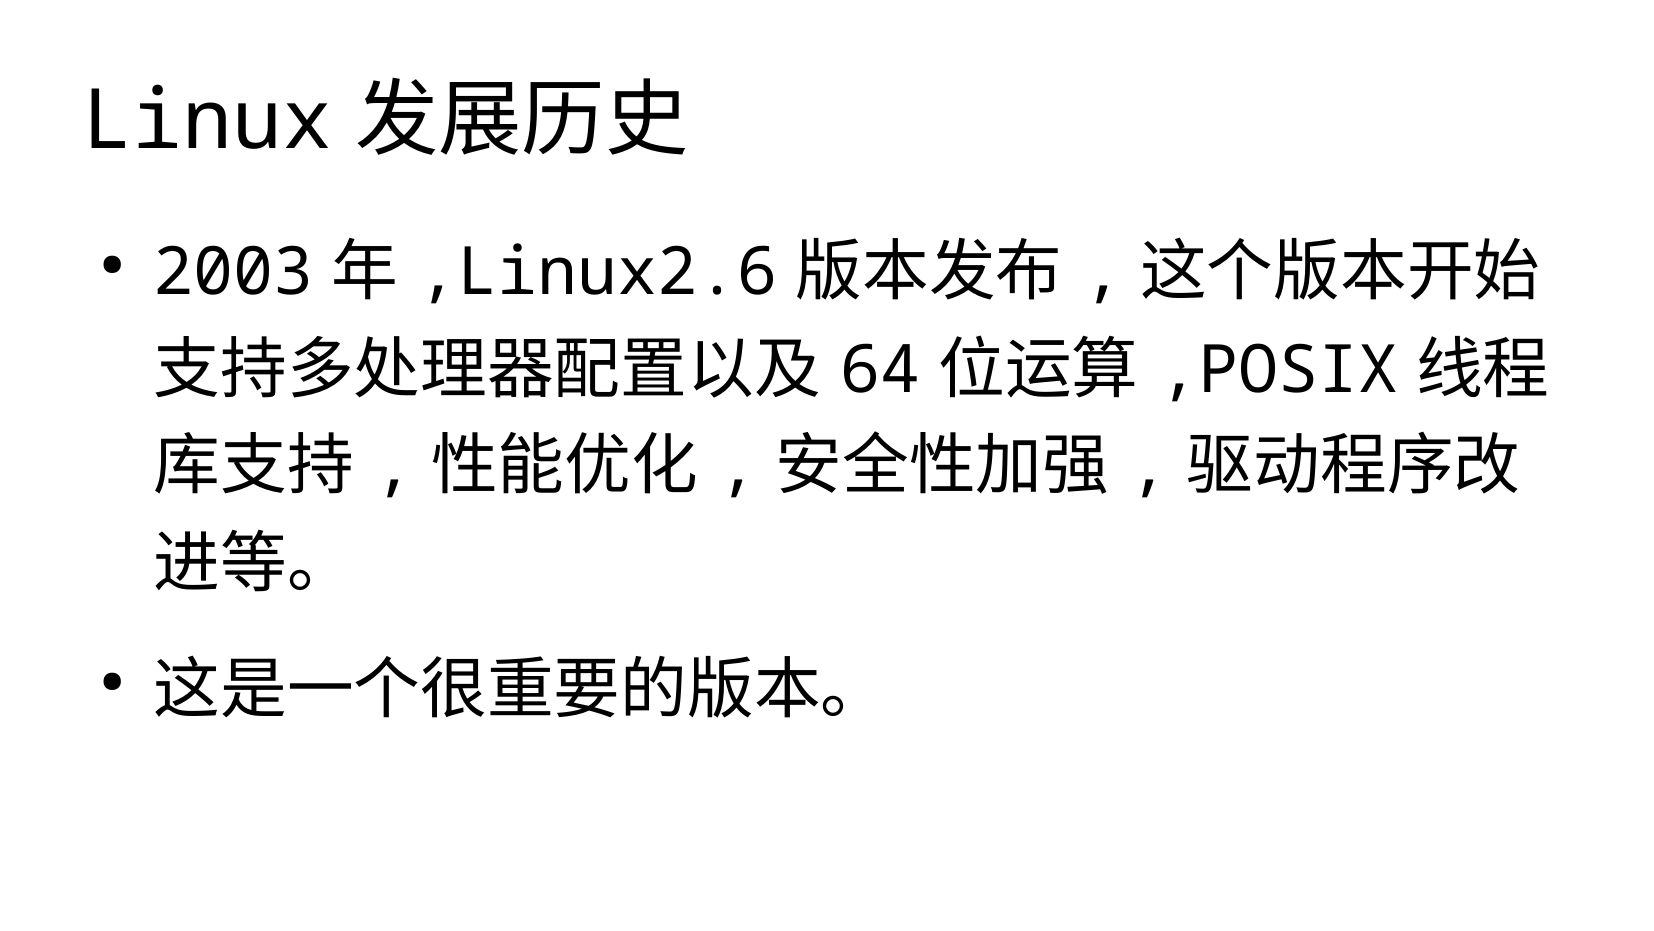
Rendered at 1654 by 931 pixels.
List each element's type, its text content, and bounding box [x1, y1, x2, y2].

title Linux发展历史 [82, 37, 1571, 189]
list 2003年,Linux2.6版本发布,这个版本开始支持多处理器配置以及64位运算,POSIX线程库支持,性能优化,安全性加强,驱动程序改进等。 这是一个很重要的版本。 [82, 217, 1571, 758]
